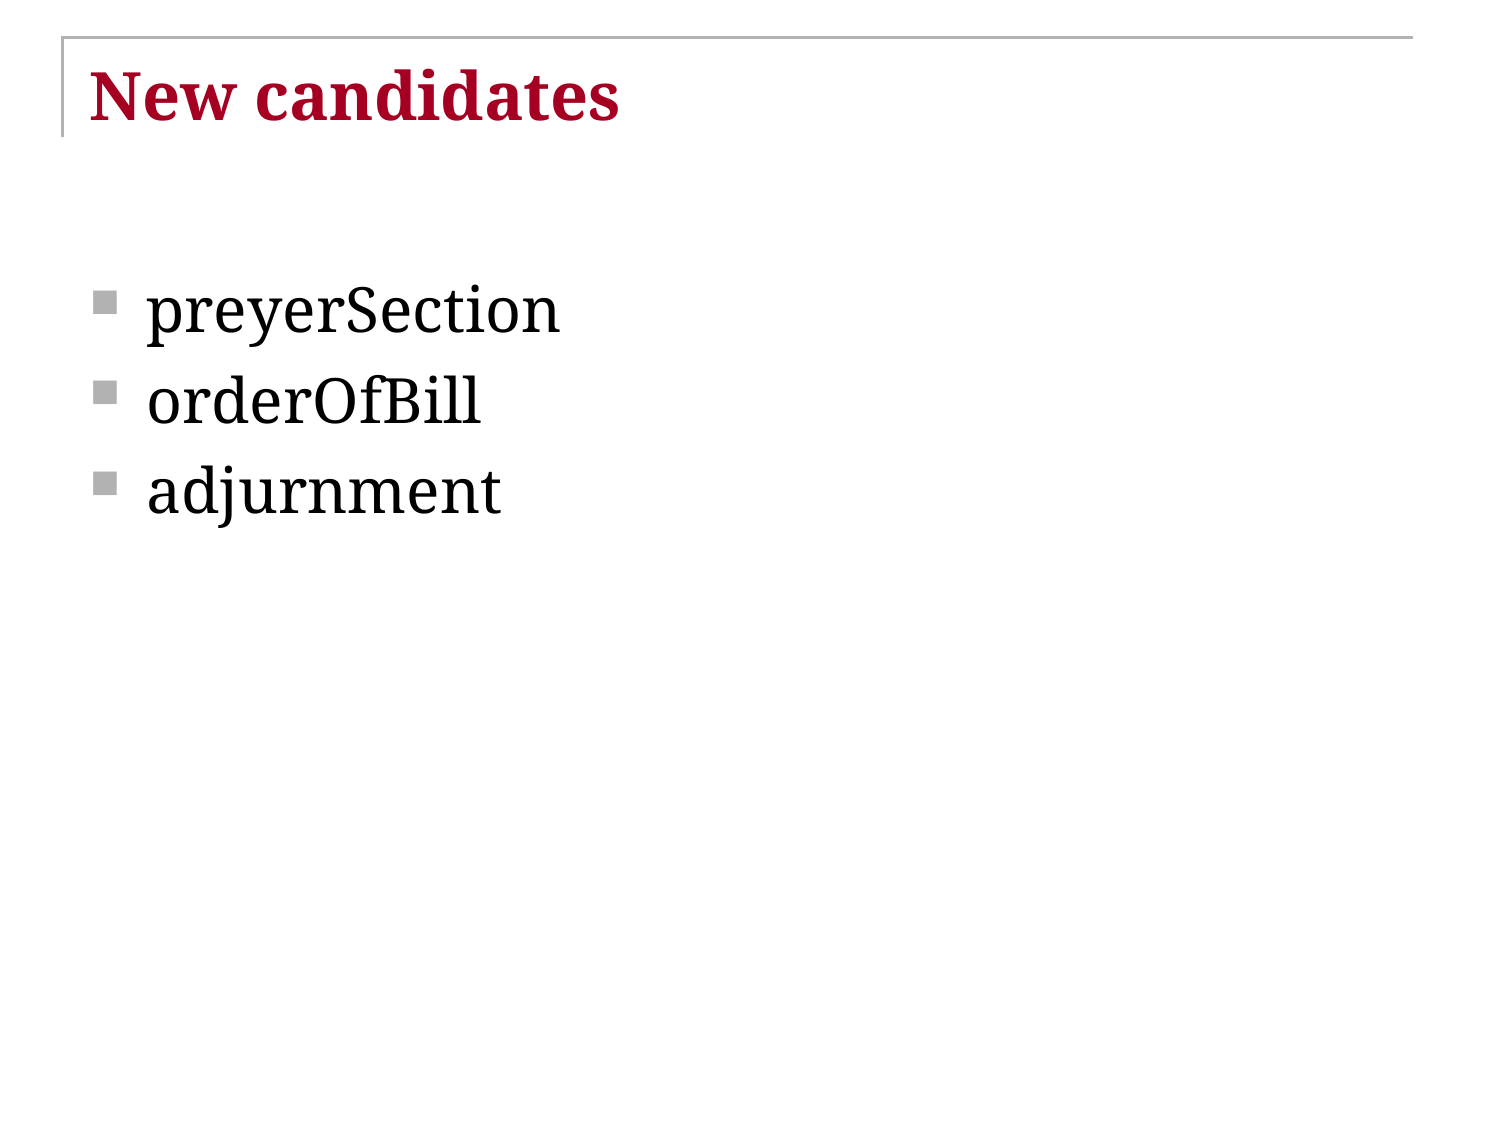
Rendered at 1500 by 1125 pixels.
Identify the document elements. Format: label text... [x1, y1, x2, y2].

title New candidates [75, 45, 1426, 233]
list preyerSection orderOfBill adjurnment [75, 262, 1426, 1006]
